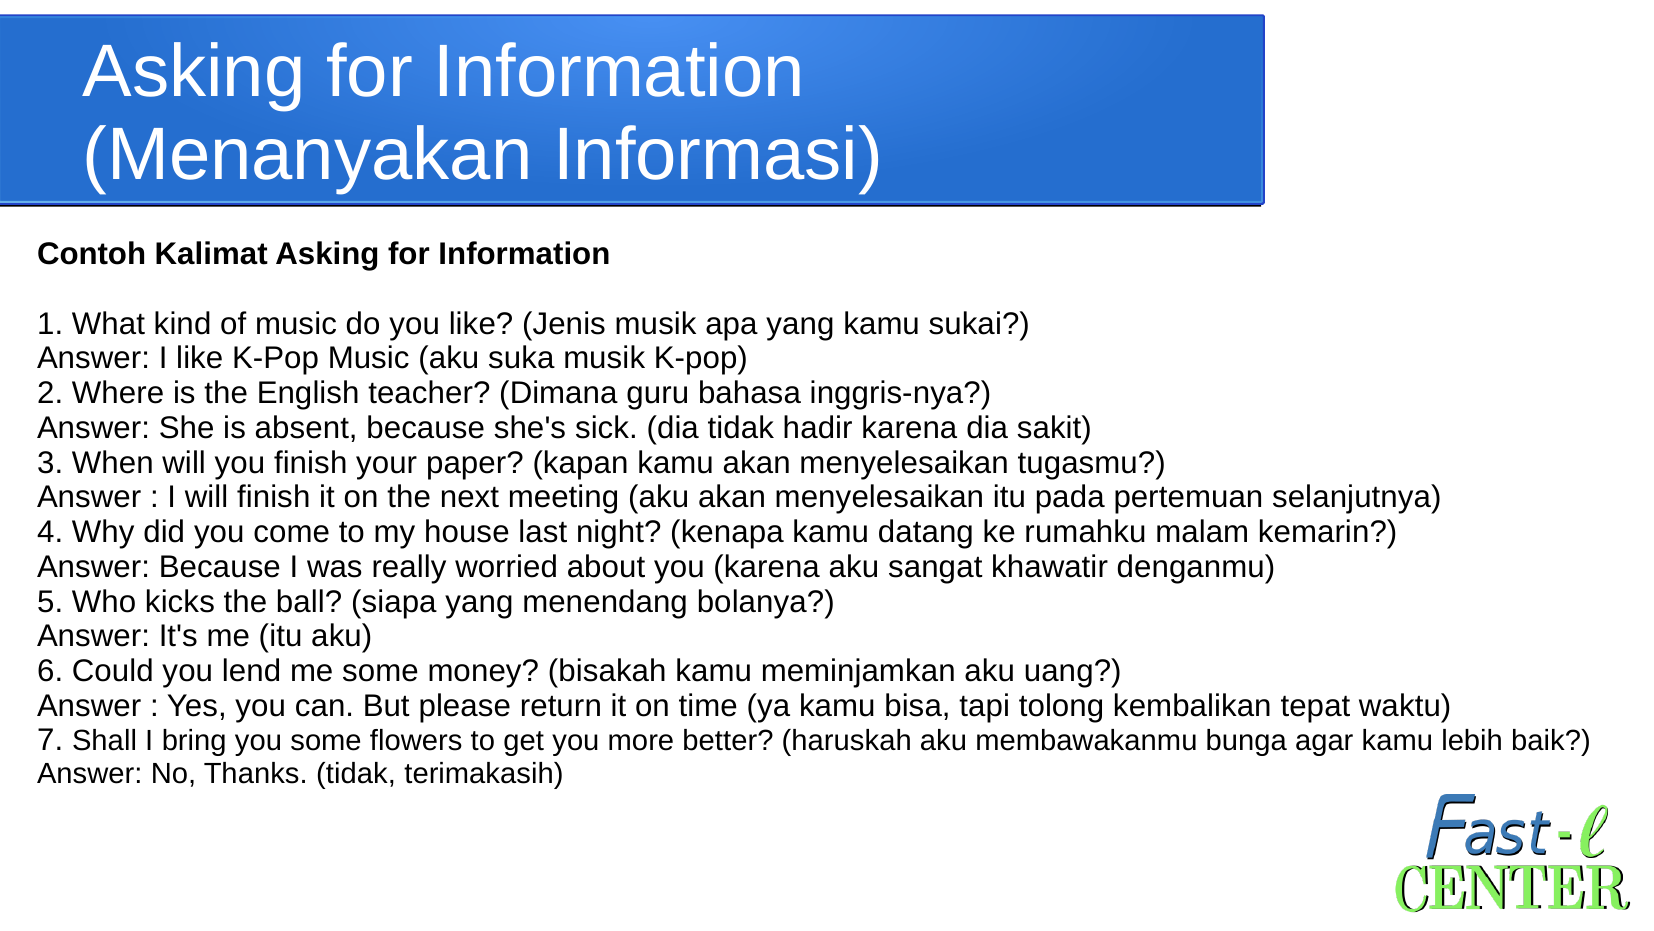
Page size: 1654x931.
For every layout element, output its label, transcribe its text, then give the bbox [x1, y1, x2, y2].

picture [1395, 794, 1631, 916]
text_box Contoh Kalimat Asking for Information 1. What kind of music do you like? (Jenis musik apa yang kamu sukai?) Answer: I like K-Pop Music (aku suka musik K-pop) 2. Where is the English teacher? (Dimana guru bahasa inggris-nya?) Answer: She is absent, because she's sick. (dia tidak hadir karena dia sakit) 3. When will you finish your paper? (kapan kamu akan menyelesaikan tugasmu?) Answer : I will finish it on the next meeting (aku akan menyelesaikan itu pada pertemuan selanjutnya) 4. Why did you come to my house last night? (kenapa kamu datang ke rumahku malam kemarin?) Answer: Because I was really worried about you (karena aku sangat khawatir denganmu) 5. Who kicks the ball? (siapa yang menendang bolanya?) Answer: It's me (itu aku) 6. Could you lend me some money? (bisakah kamu meminjamkan aku uang?) Answer : Yes, you can. But please return it on time (ya kamu bisa, tapi tolong kembalikan tepat waktu) 7. Shall I bring you some flowers to get you more better? (haruskah aku membawakanmu bunga agar kamu lebih baik?) Answer: No, Thanks. (tidak, terimakasih) [22, 229, 1609, 833]
title Asking for Information (Menanyakan Informasi) [82, 29, 1235, 196]
